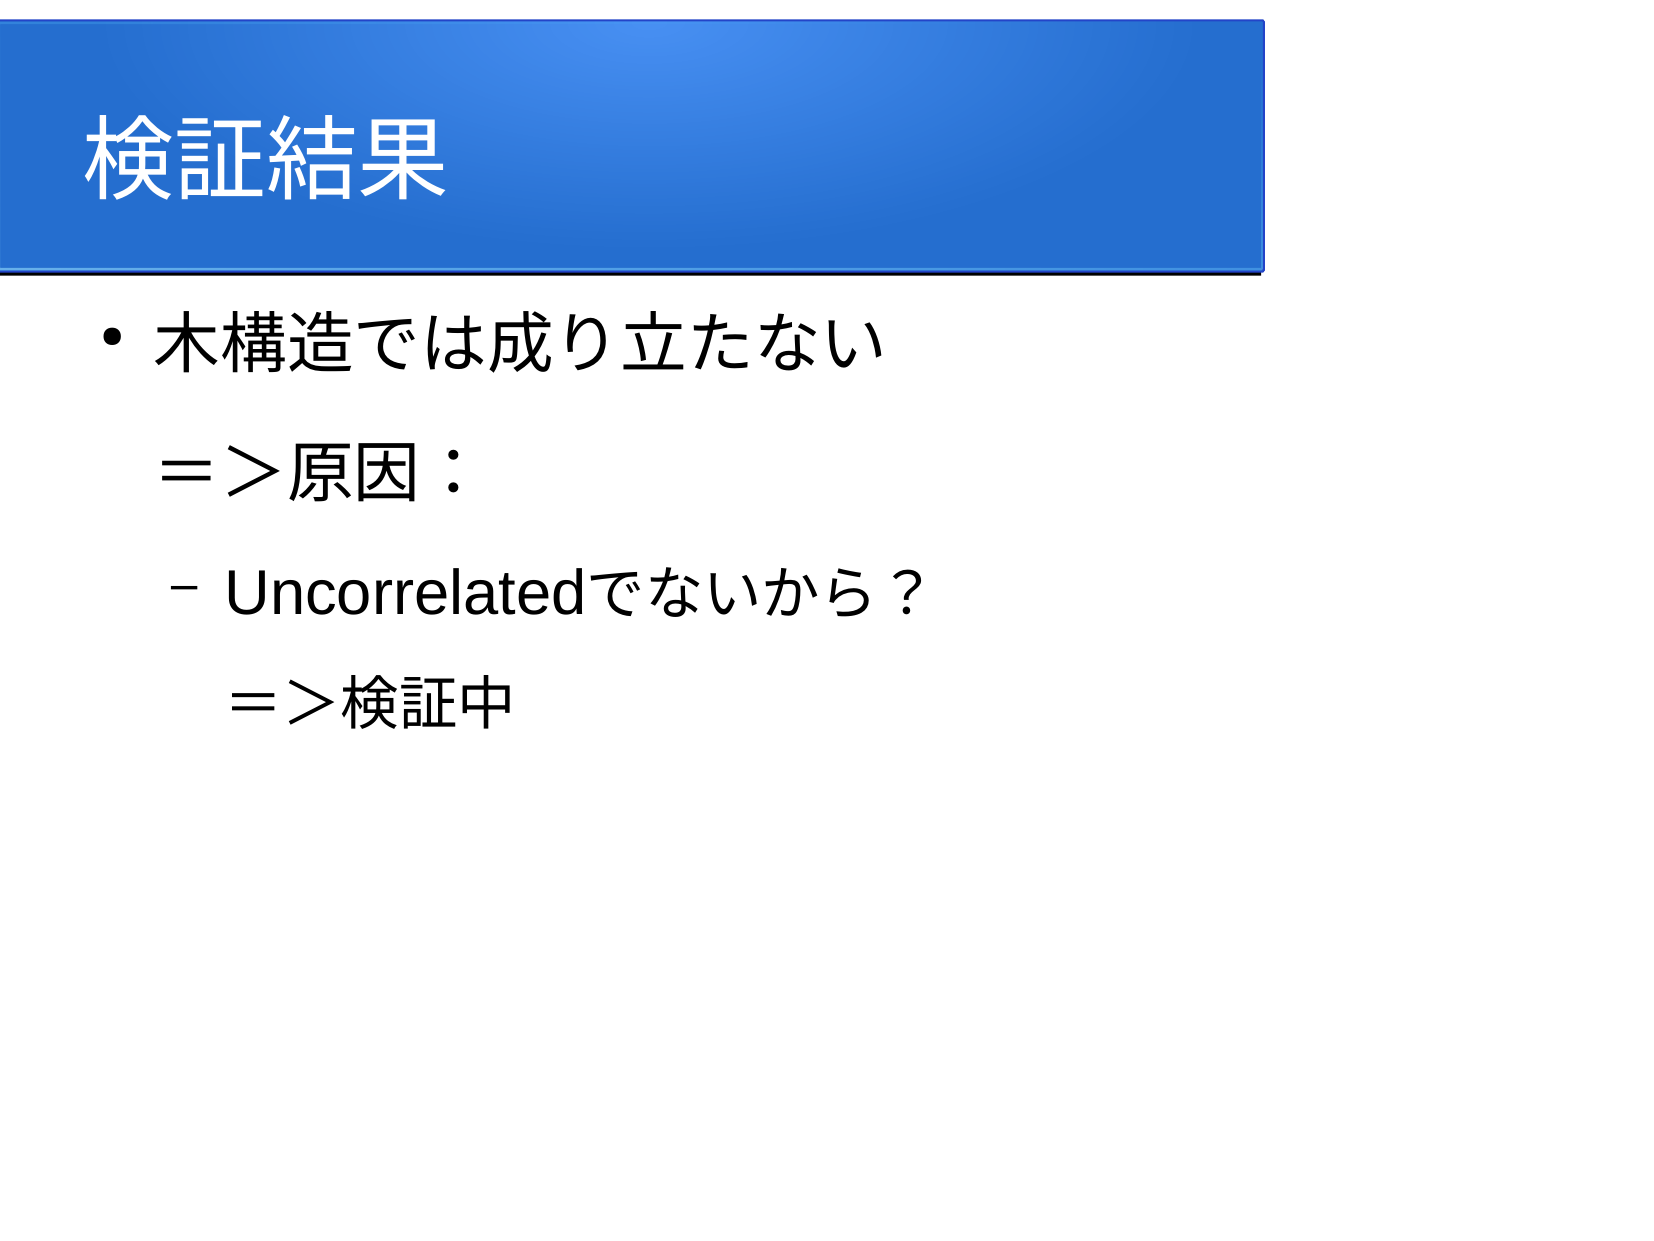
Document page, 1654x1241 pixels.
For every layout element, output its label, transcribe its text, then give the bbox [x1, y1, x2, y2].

title 検証結果 [82, 49, 1250, 257]
list 木構造では成り立たない ＝＞原因： Uncorrelatedでないから？ ＝＞検証中 [82, 290, 1538, 1010]
